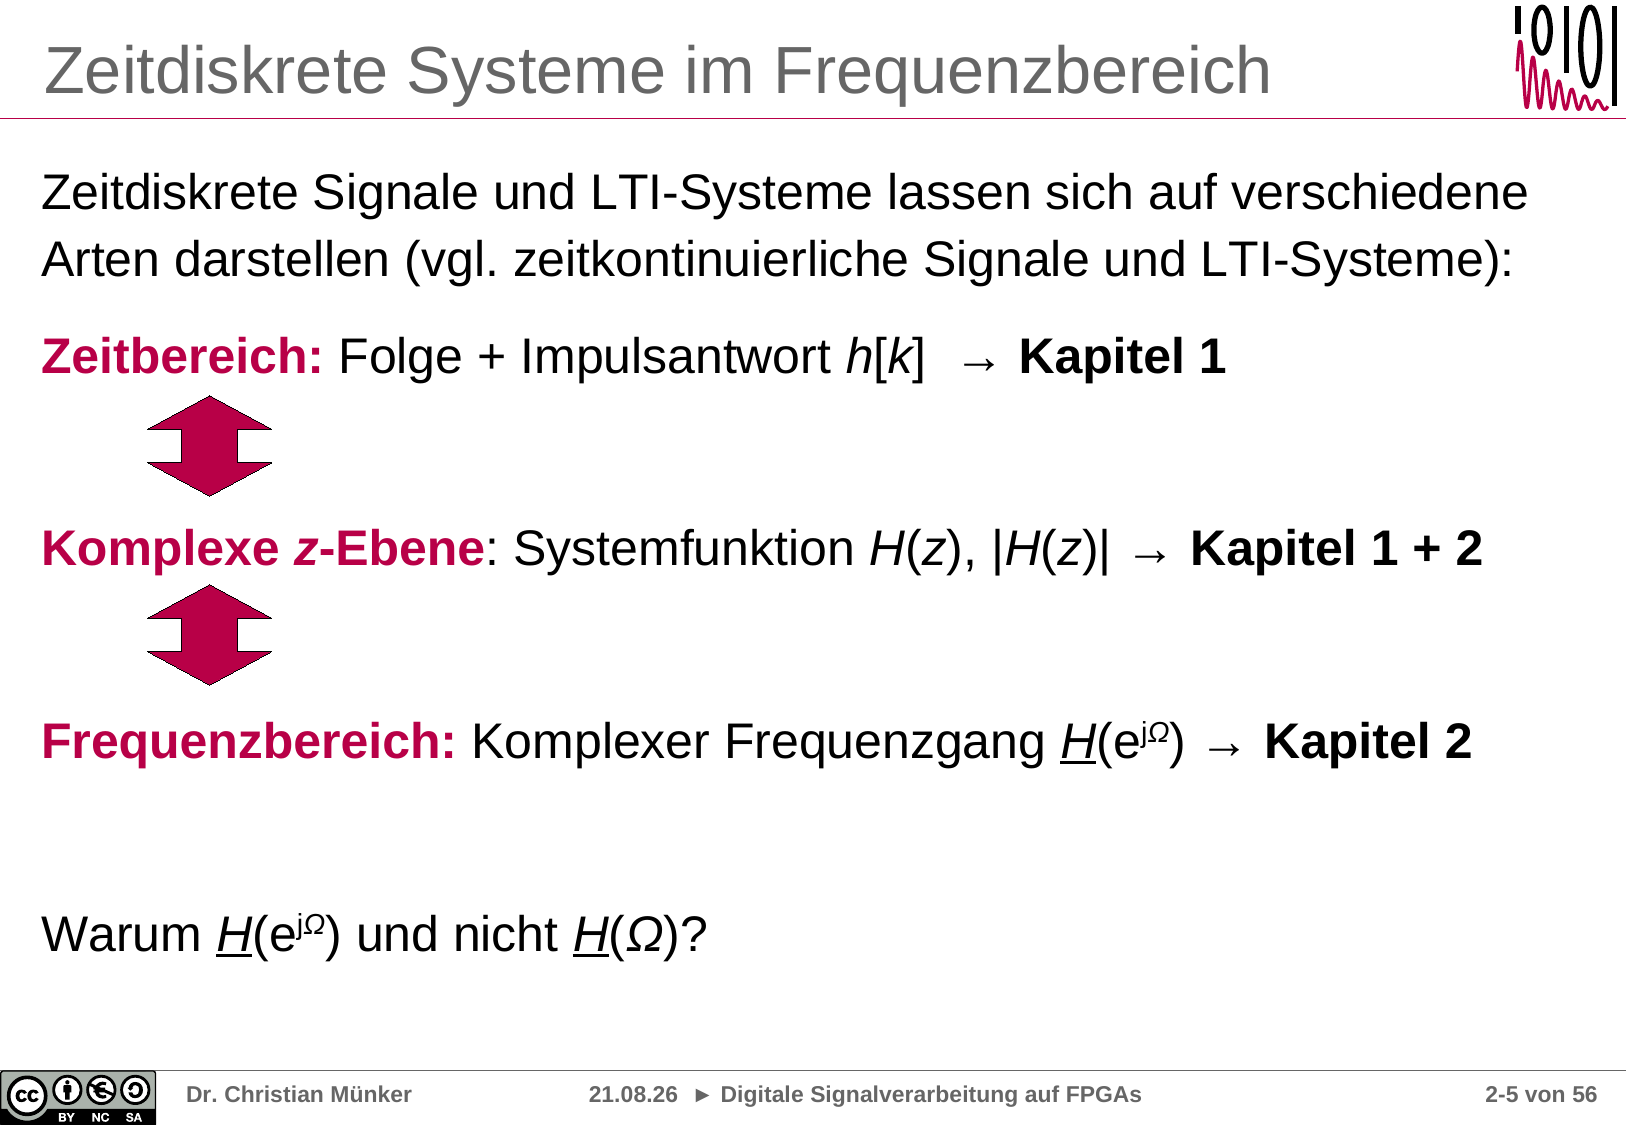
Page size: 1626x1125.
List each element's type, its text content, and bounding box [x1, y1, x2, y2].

title Zeitdiskrete Systeme im Frequenzbereich [44, 17, 1441, 130]
list Zeitdiskrete Signale und LTI-Systeme lassen sich auf verschiedene Arten darstellen (vgl. zeitkontinuierliche Signale und LTI-Systeme): Zeitbereich: Folge + Impulsantwort h[k] → Kapitel 1 Komplexe z-Ebene: Systemfunktion H(z), |H(z)| → Kapitel 1 + 2 Frequenzbereich: Komplexer Frequenzgang H(ejΩ) → Kapitel 2 Warum H(ejΩ) und nicht H(Ω)? [41, 153, 1577, 1013]
text_box [147, 395, 272, 497]
picture [1511, 0, 1624, 113]
text_box [147, 584, 272, 686]
